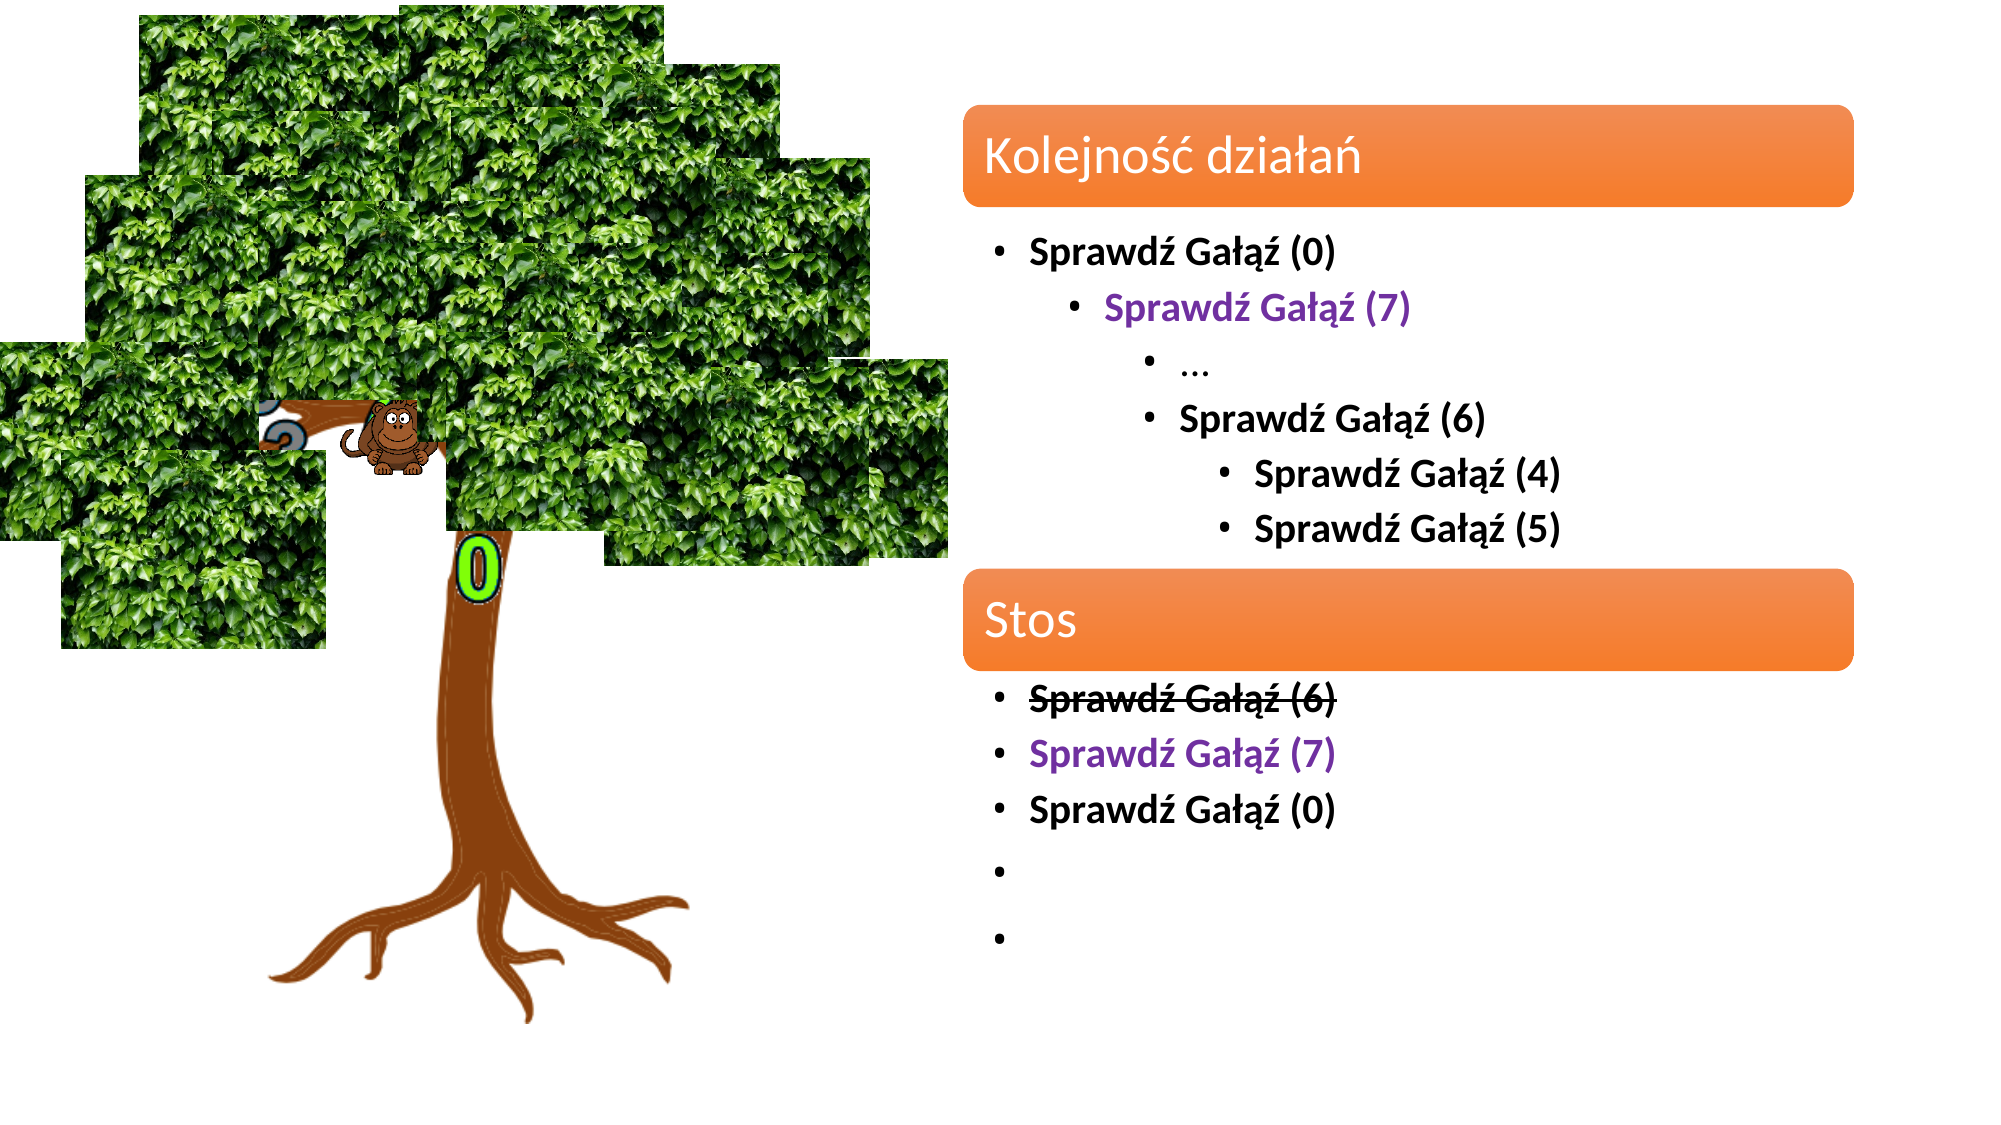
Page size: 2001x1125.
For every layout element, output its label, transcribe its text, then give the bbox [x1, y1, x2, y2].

text_box Kolejność działań [963, 104, 1854, 208]
text_box Stos [963, 568, 1854, 671]
text_box Sprawdź Gałąź (6) Sprawdź Gałąź (7) Sprawdź Gałąź (0) [963, 671, 1854, 954]
picture [0, 5, 948, 1024]
text_box Sprawdź Gałąź (0) Sprawdź Gałąź (7) ... Sprawdź Gałąź (6) Sprawdź Gałąź (4) Sprawdź Gałąź (5) [963, 224, 1854, 569]
